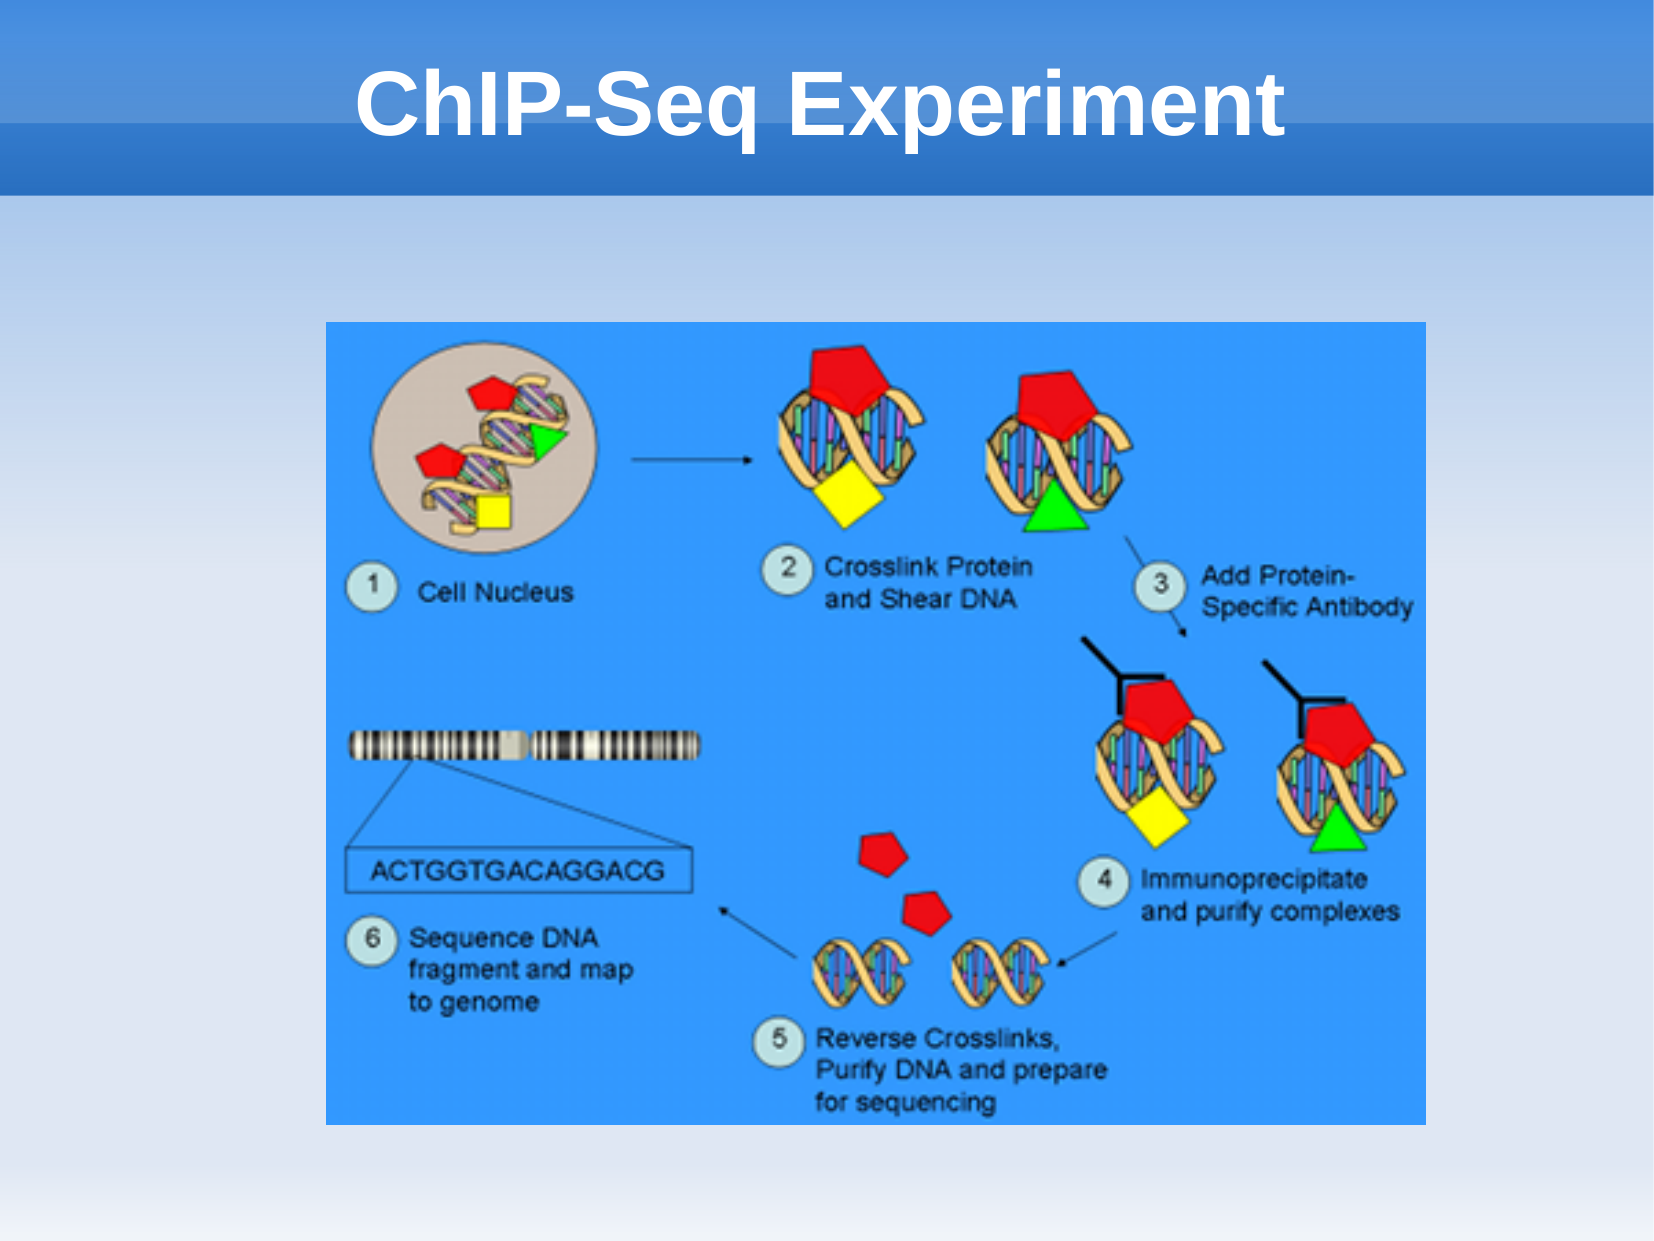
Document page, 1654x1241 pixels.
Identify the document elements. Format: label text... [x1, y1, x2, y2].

picture [0, 0, 1654, 1241]
title ChIP-Seq Experiment [76, 7, 1565, 200]
